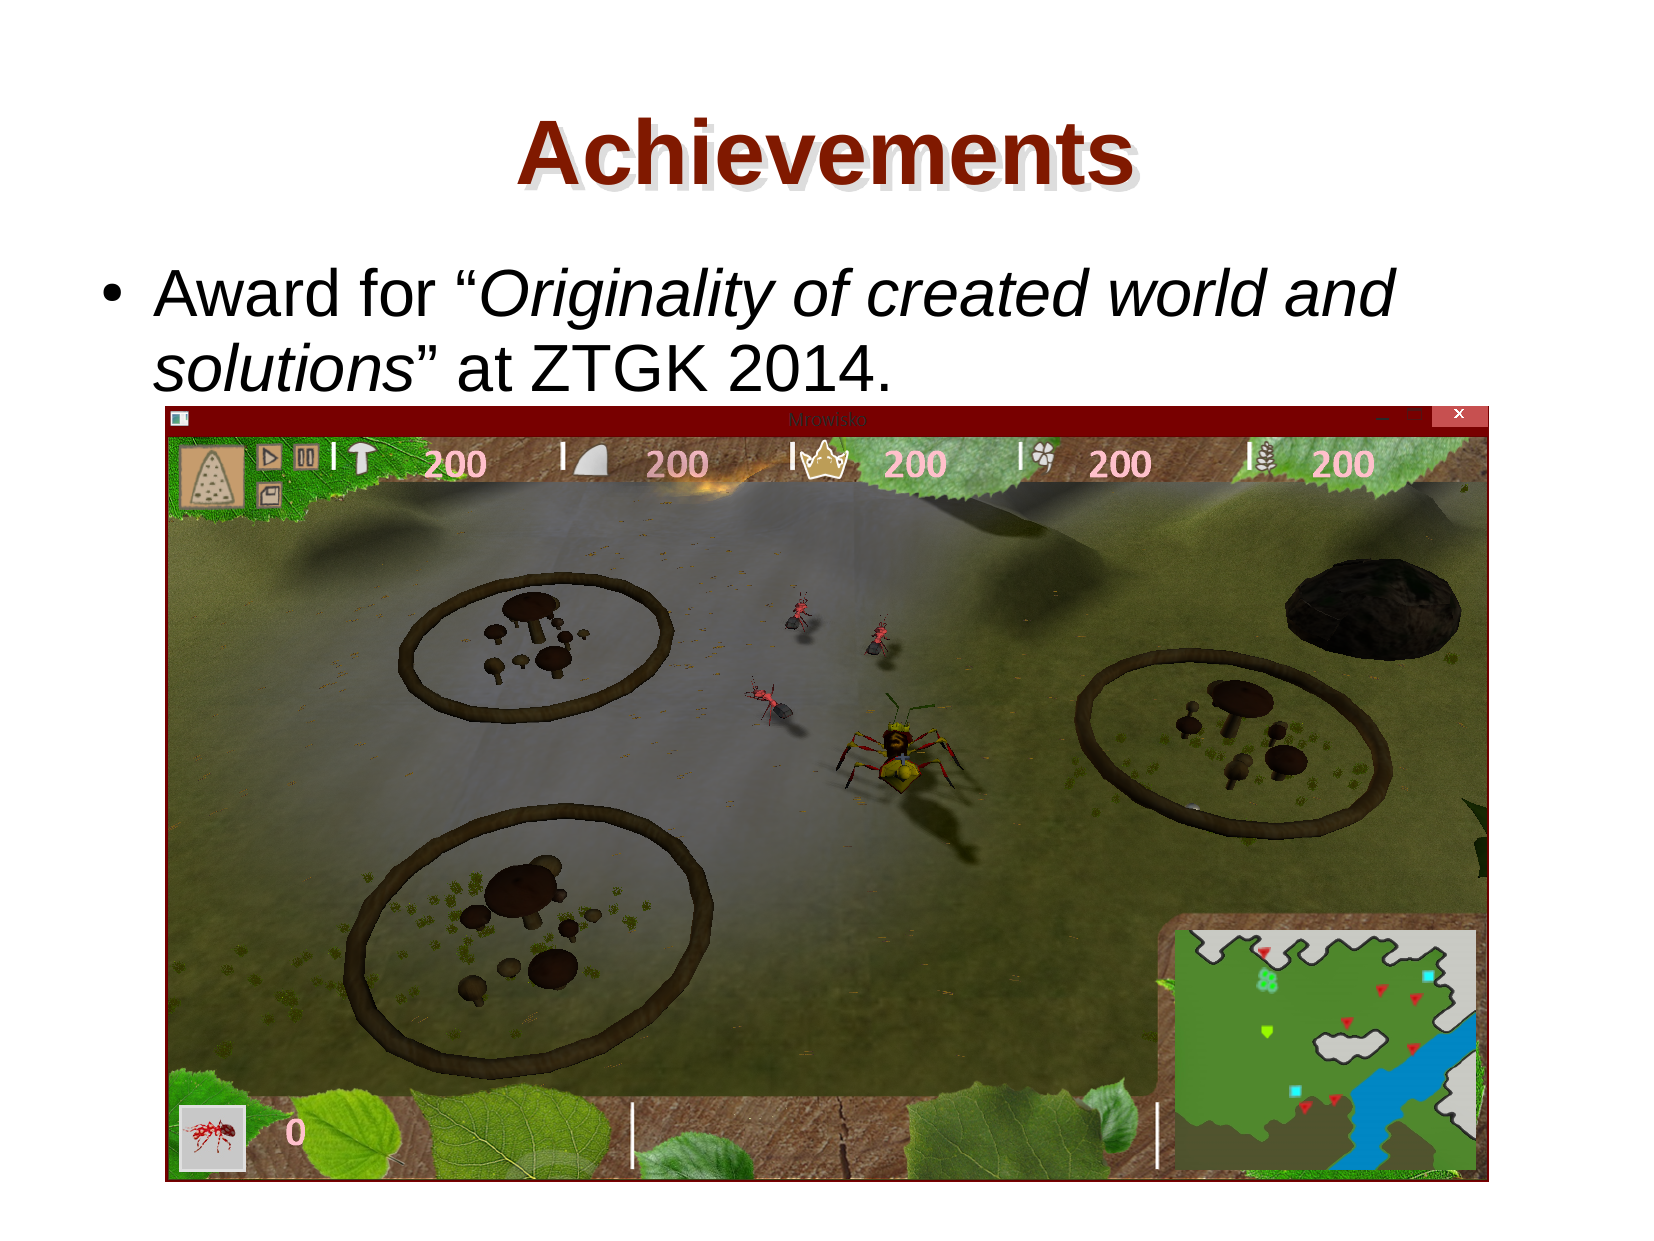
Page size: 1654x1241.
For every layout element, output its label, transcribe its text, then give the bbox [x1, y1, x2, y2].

list Award for “Originality of created world and solutions” at ZTGK 2014. [82, 256, 1571, 976]
picture [165, 406, 1489, 1182]
title Achievements [82, 49, 1571, 256]
